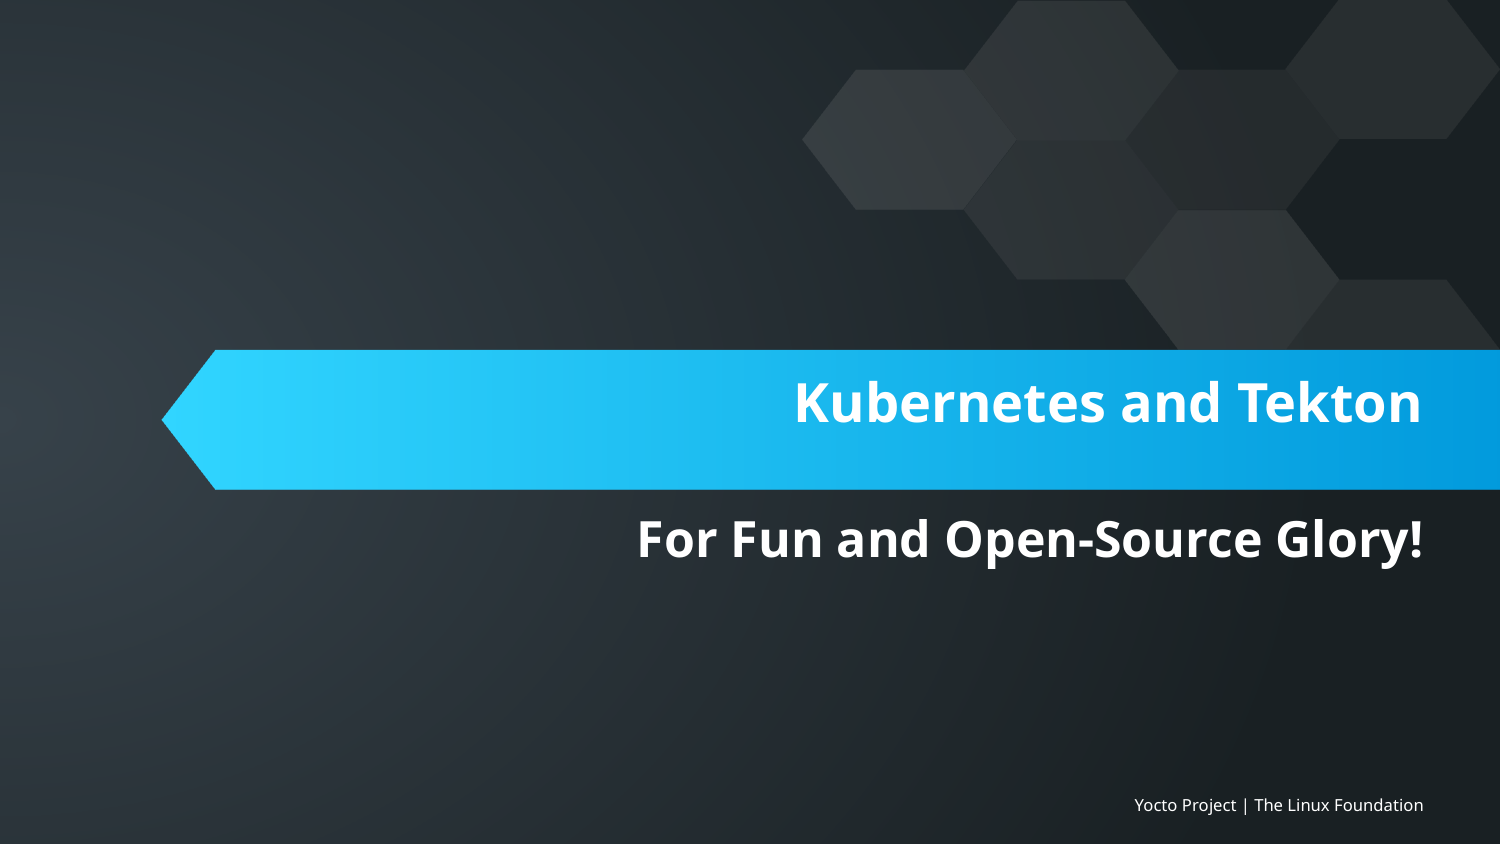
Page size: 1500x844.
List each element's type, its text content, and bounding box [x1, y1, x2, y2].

picture [0, 0, 1500, 844]
title Kubernetes and Tekton [300, 368, 1424, 476]
list For Fun and Open-Source Glory! [296, 507, 1424, 615]
